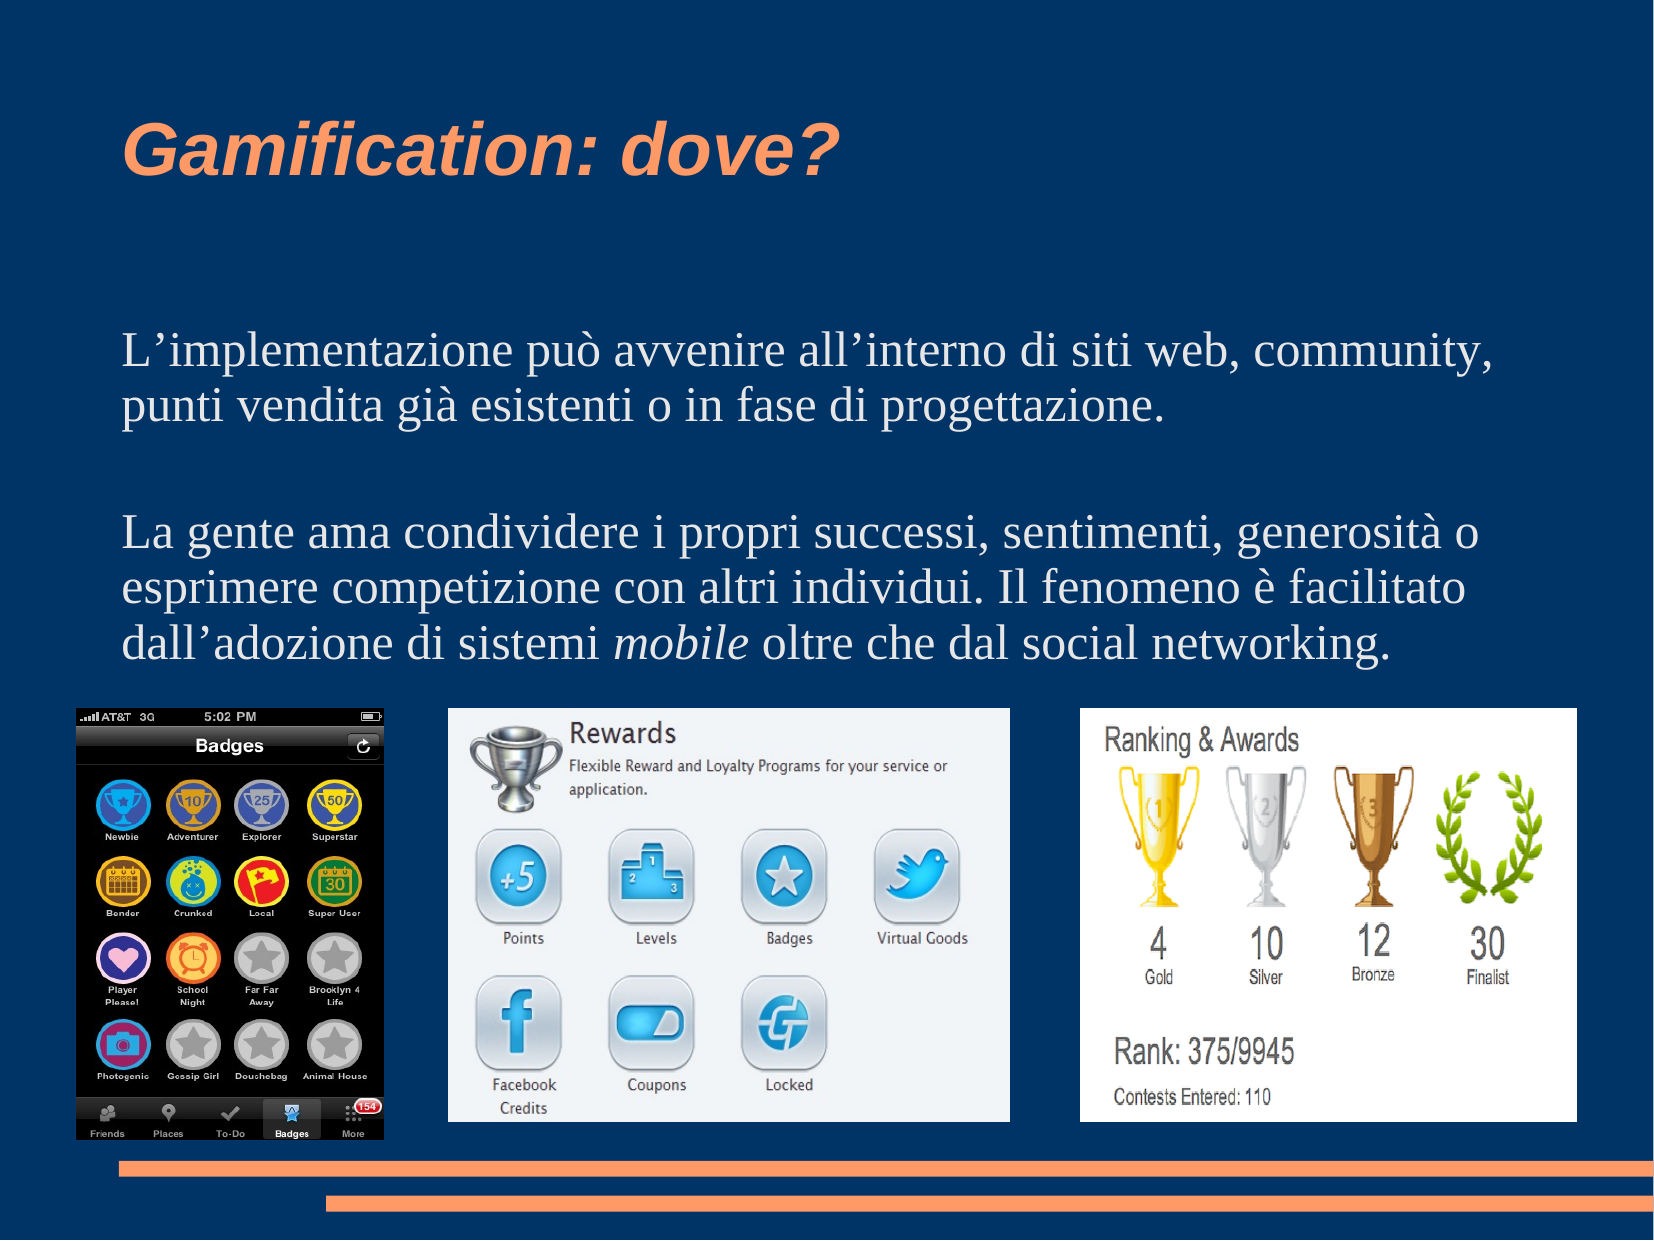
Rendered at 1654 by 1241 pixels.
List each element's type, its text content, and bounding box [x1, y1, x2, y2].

list L’implementazione può avvenire all’interno di siti web, community, punti vendita già esistenti o in fase di progettazione. La gente ama condividere i propri successi, sentimenti, generosità o esprimere competizione con altri individui. Il fenomeno è facilitato dall’adozione di sistemi mobile oltre che dal social networking. [121, 322, 1561, 1132]
picture [76, 708, 384, 1140]
picture [448, 708, 1010, 1123]
picture [1080, 708, 1577, 1123]
title Gamification: dove? [121, 46, 1534, 254]
